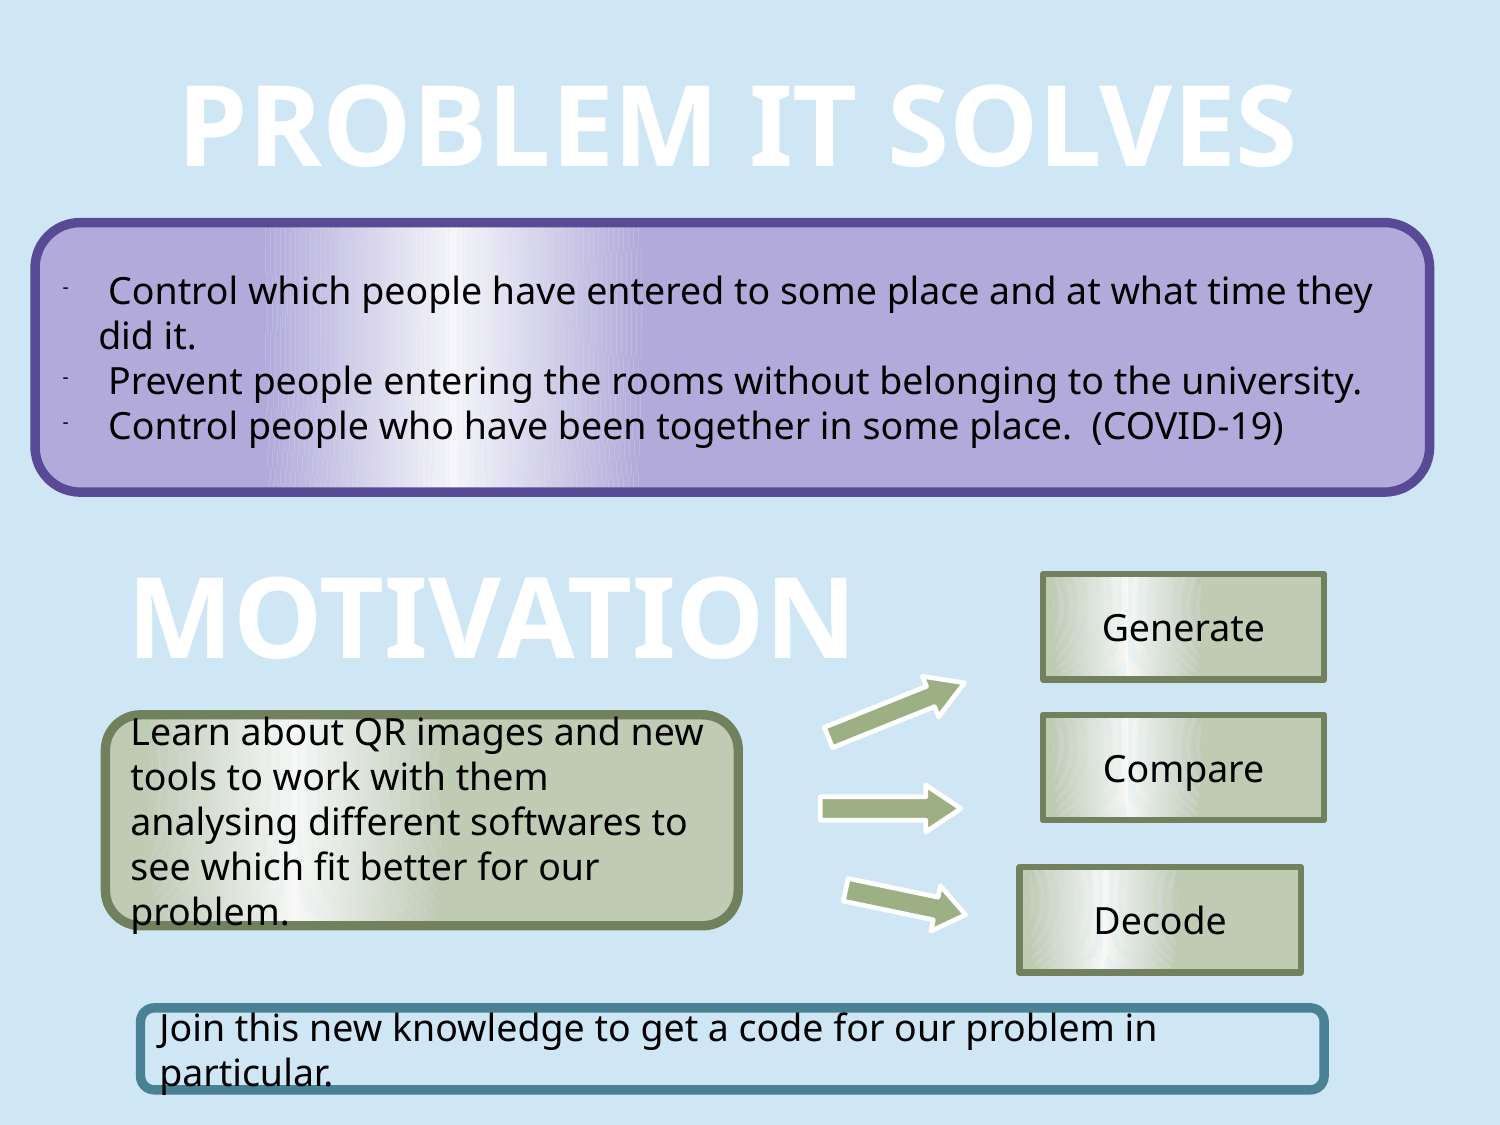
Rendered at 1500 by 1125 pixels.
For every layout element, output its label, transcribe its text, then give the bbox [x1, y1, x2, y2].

text_box Learn about QR images and new tools to work with them analysing different softwares to see which fit better for our problem. [105, 714, 739, 926]
text_box Compare [1042, 714, 1325, 821]
text_box Control which people have entered to some place and at what time they did it. Prevent people entering the rooms without belonging to the university. Control people who have been together in some place. (COVID-19) [35, 222, 1430, 493]
text_box MOTIVATION [112, 538, 873, 690]
text_box [824, 676, 965, 748]
text_box [843, 878, 966, 932]
text_box Decode [1019, 867, 1301, 973]
text_box PROBLEM IT SOLVES [162, 46, 1314, 197]
text_box [820, 785, 961, 832]
text_box Generate [1042, 574, 1325, 680]
text_box Join this new knowledge to get a code for our problem in particular. [140, 1007, 1325, 1090]
